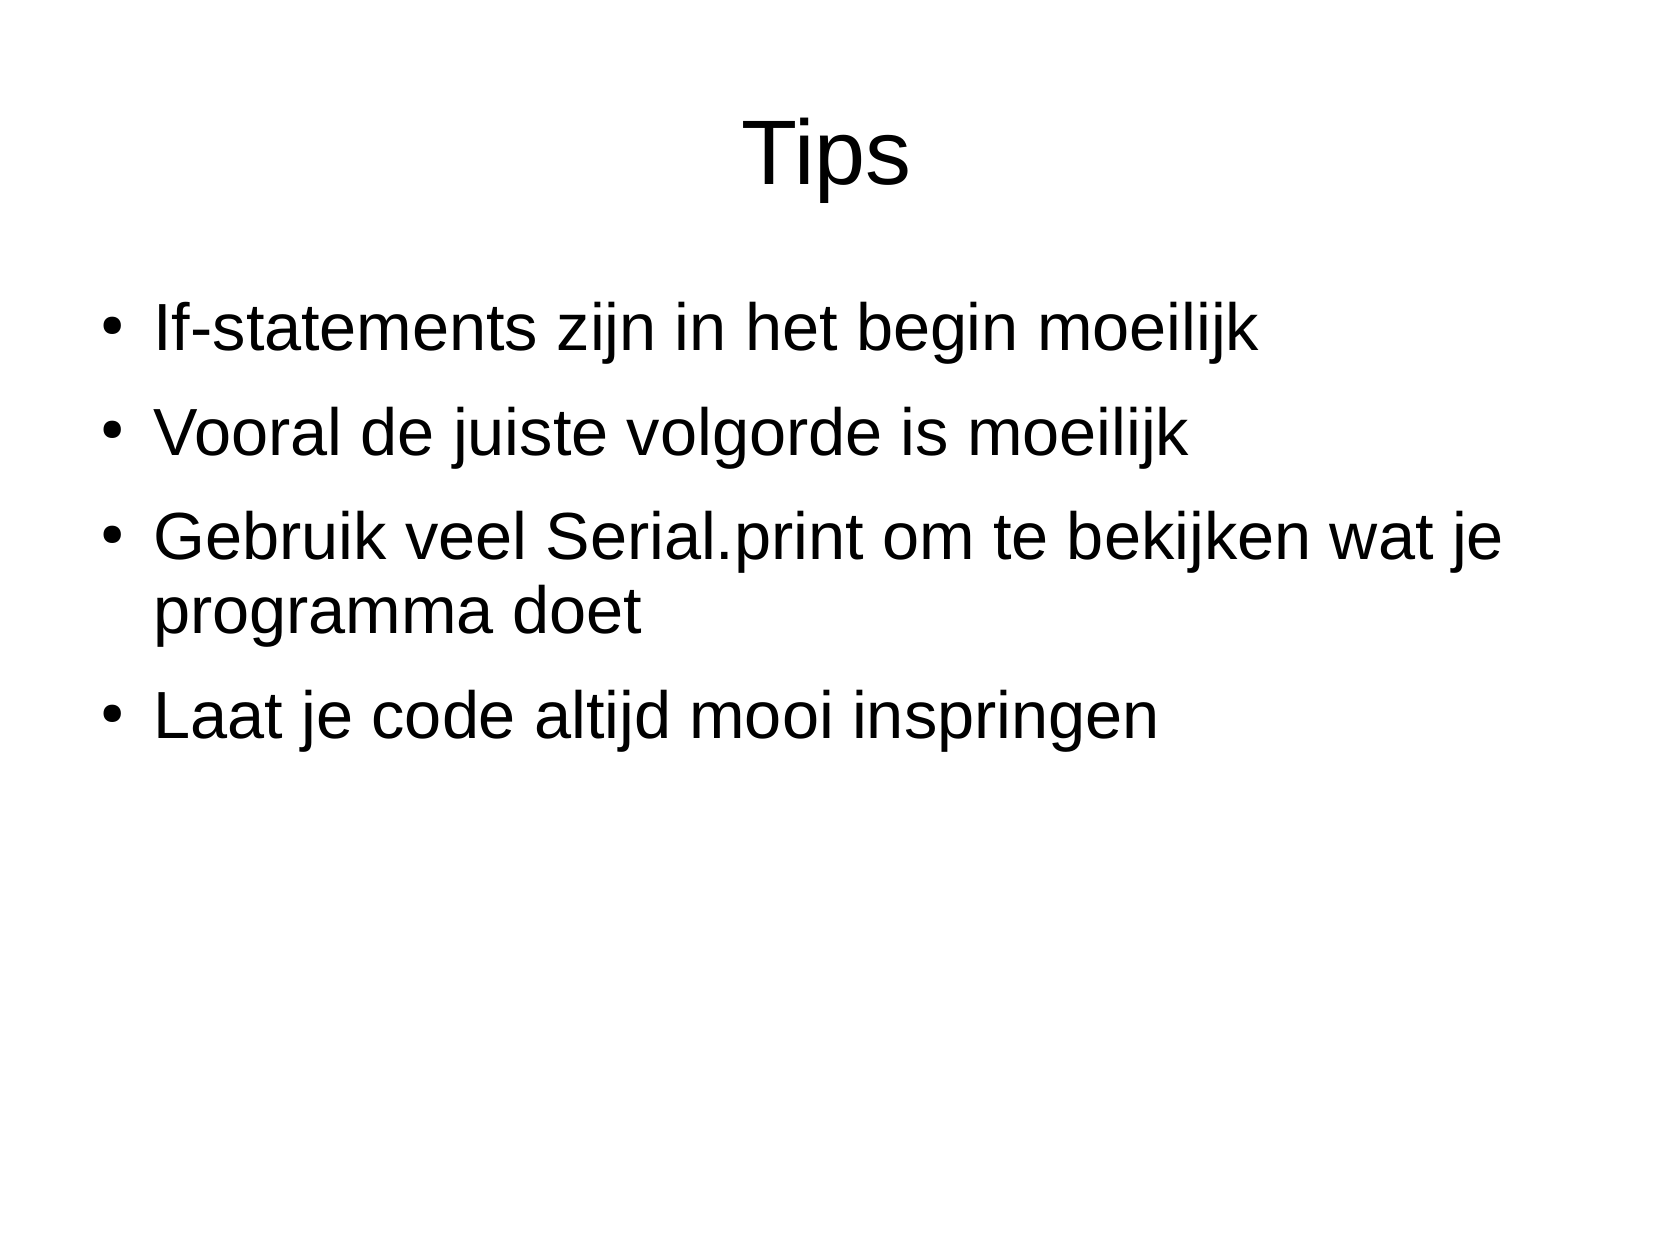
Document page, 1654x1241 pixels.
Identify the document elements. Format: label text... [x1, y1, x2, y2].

list If-statements zijn in het begin moeilijk Vooral de juiste volgorde is moeilijk Gebruik veel Serial.print om te bekijken wat je programma doet Laat je code altijd mooi inspringen [82, 290, 1571, 1010]
title Tips [82, 49, 1571, 257]
